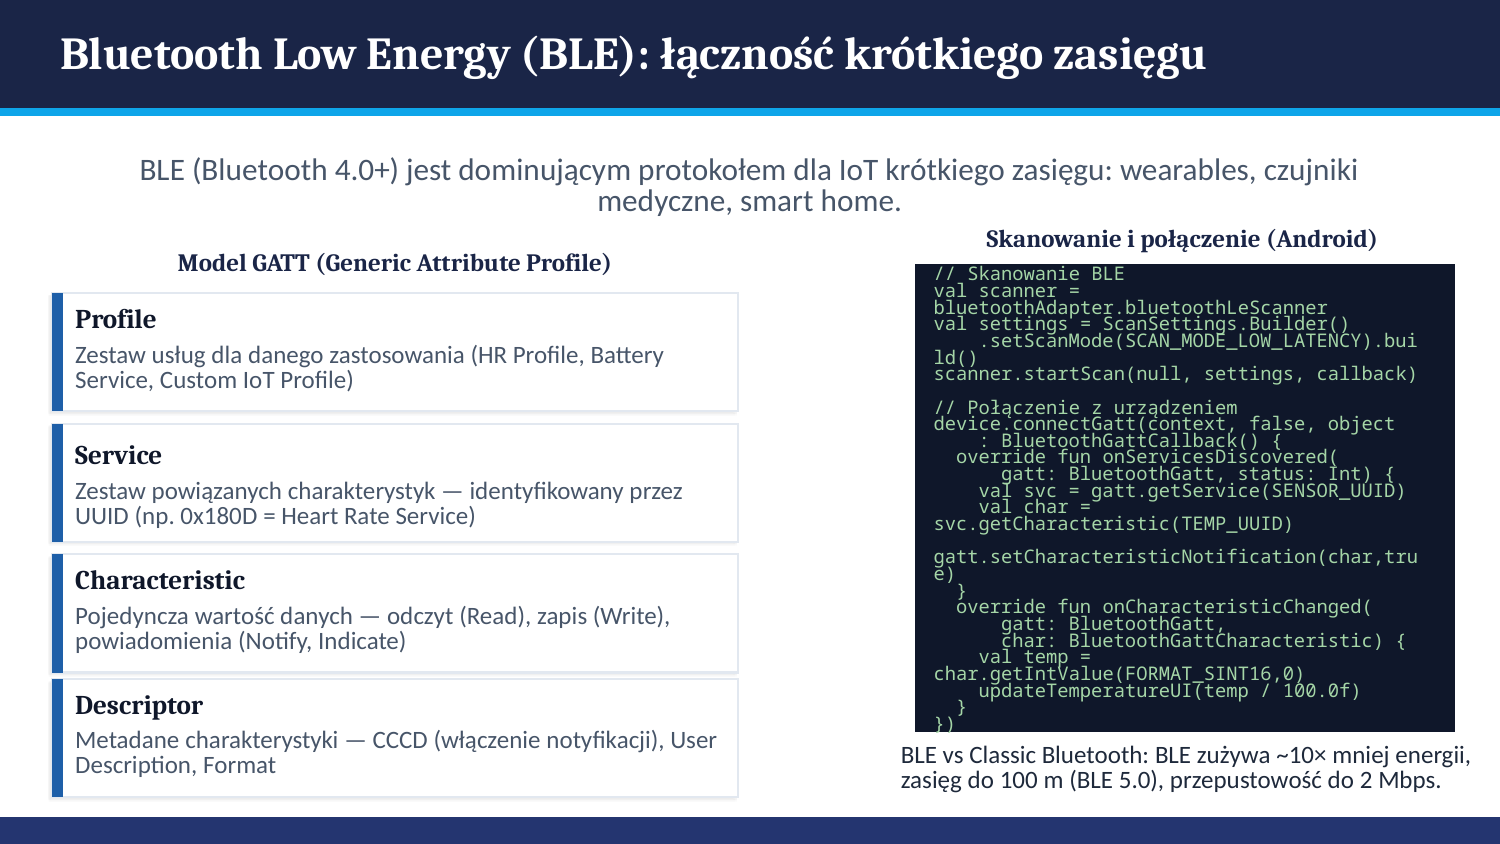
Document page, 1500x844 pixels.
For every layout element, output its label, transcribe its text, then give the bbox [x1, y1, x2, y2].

text_box [52, 679, 738, 797]
text_box Characteristic [75, 554, 731, 605]
text_box [52, 293, 738, 411]
text_box [915, 264, 1455, 710]
text_box Zestaw powiązanych charakterystyk — identyfikowany przez UUID (np. 0x180D = Heart Rate Service) [75, 481, 731, 527]
text_box [0, 0, 1500, 116]
text_box Descriptor [75, 679, 731, 730]
text_box BLE (Bluetooth 4.0+) jest dominującym protokołem dla IoT krótkiego zasięgu: wearables, czujniki medyczne, smart home. [60, 139, 1440, 236]
text_box Pojedyncza wartość danych — odczyt (Read), zapis (Write), powiadomienia (Notify, Indicate) [75, 605, 731, 652]
text_box [52, 554, 738, 673]
text_box Profile [75, 293, 731, 344]
text_box Zestaw usług dla danego zastosowania (HR Profile, Battery Service, Custom IoT Profile) [75, 344, 731, 391]
text_box Service [75, 430, 731, 481]
text_box BLE vs Classic Bluetooth: BLE zużywa ~10× mniej energii, zasięg do 100 m (BLE 5.0), przepustowość do 2 Mbps. [886, 710, 1500, 830]
text_box Model GATT (Generic Attribute Profile) [52, 241, 738, 286]
text_box [0, 817, 1500, 844]
text_box [52, 424, 738, 542]
text_box // Skanowanie BLE val scanner = bluetoothAdapter.bluetoothLeScanner val settings = ScanSettings.Builder() .setScanMode(SCAN_MODE_LOW_LATENCY).build() scanner.startScan(null, settings, callback) // Połączenie z urządzeniem device.connectGatt(context, false, object : BluetoothGattCallback() { override fun onServicesDiscovered( gatt: BluetoothGatt, status: Int) { val svc = gatt.getService(SENSOR_UUID) val char = svc.getCharacteristic(TEMP_UUID) gatt.setCharacteristicNotification(char,true) } override fun onCharacteristicChanged( gatt: BluetoothGatt, char: BluetoothGattCharacteristic) { val temp = char.getIntValue(FORMAT_SINT16,0) updateTemperatureUI(temp / 100.0f) } }) [934, 270, 1417, 645]
text_box Metadane charakterystyki — CCCD (włączenie notyfikacji), User Description, Format [75, 730, 731, 777]
text_box Skanowanie i połączenie (Android) [919, 217, 1447, 262]
text_box Bluetooth Low Energy (BLE): łączność krótkiego zasięgu [60, 6, 1440, 104]
